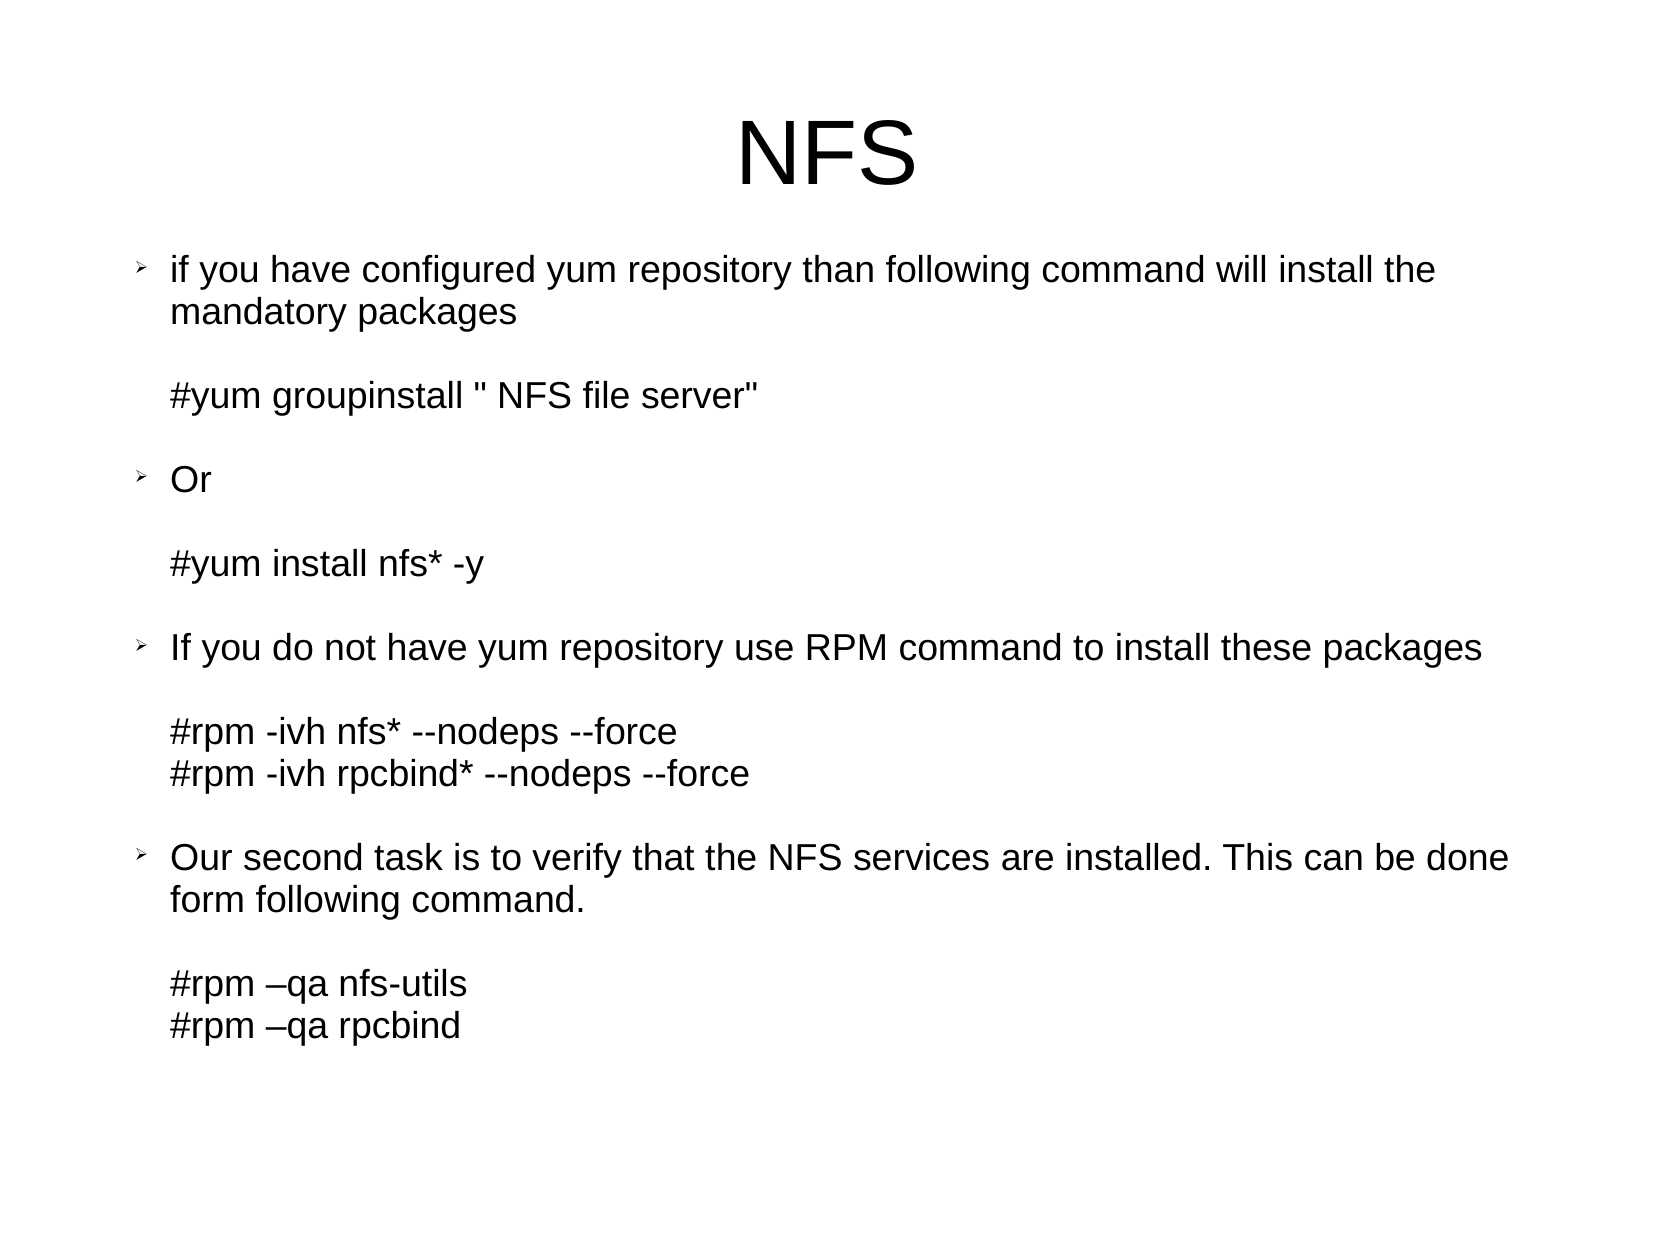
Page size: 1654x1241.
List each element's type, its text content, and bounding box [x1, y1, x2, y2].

title NFS [82, 49, 1571, 257]
text_box if you have configured yum repository than following command will install the mandatory packages #yum groupinstall " NFS file server" Or #yum install nfs* -y If you do not have yum repository use RPM command to install these packages #rpm -ivh nfs* --nodeps --force #rpm -ivh rpcbind* --nodeps --force Our second task is to verify that the NFS services are installed. This can be done form following command. #rpm –qa nfs-utils #rpm –qa rpcbind [120, 240, 1591, 1054]
